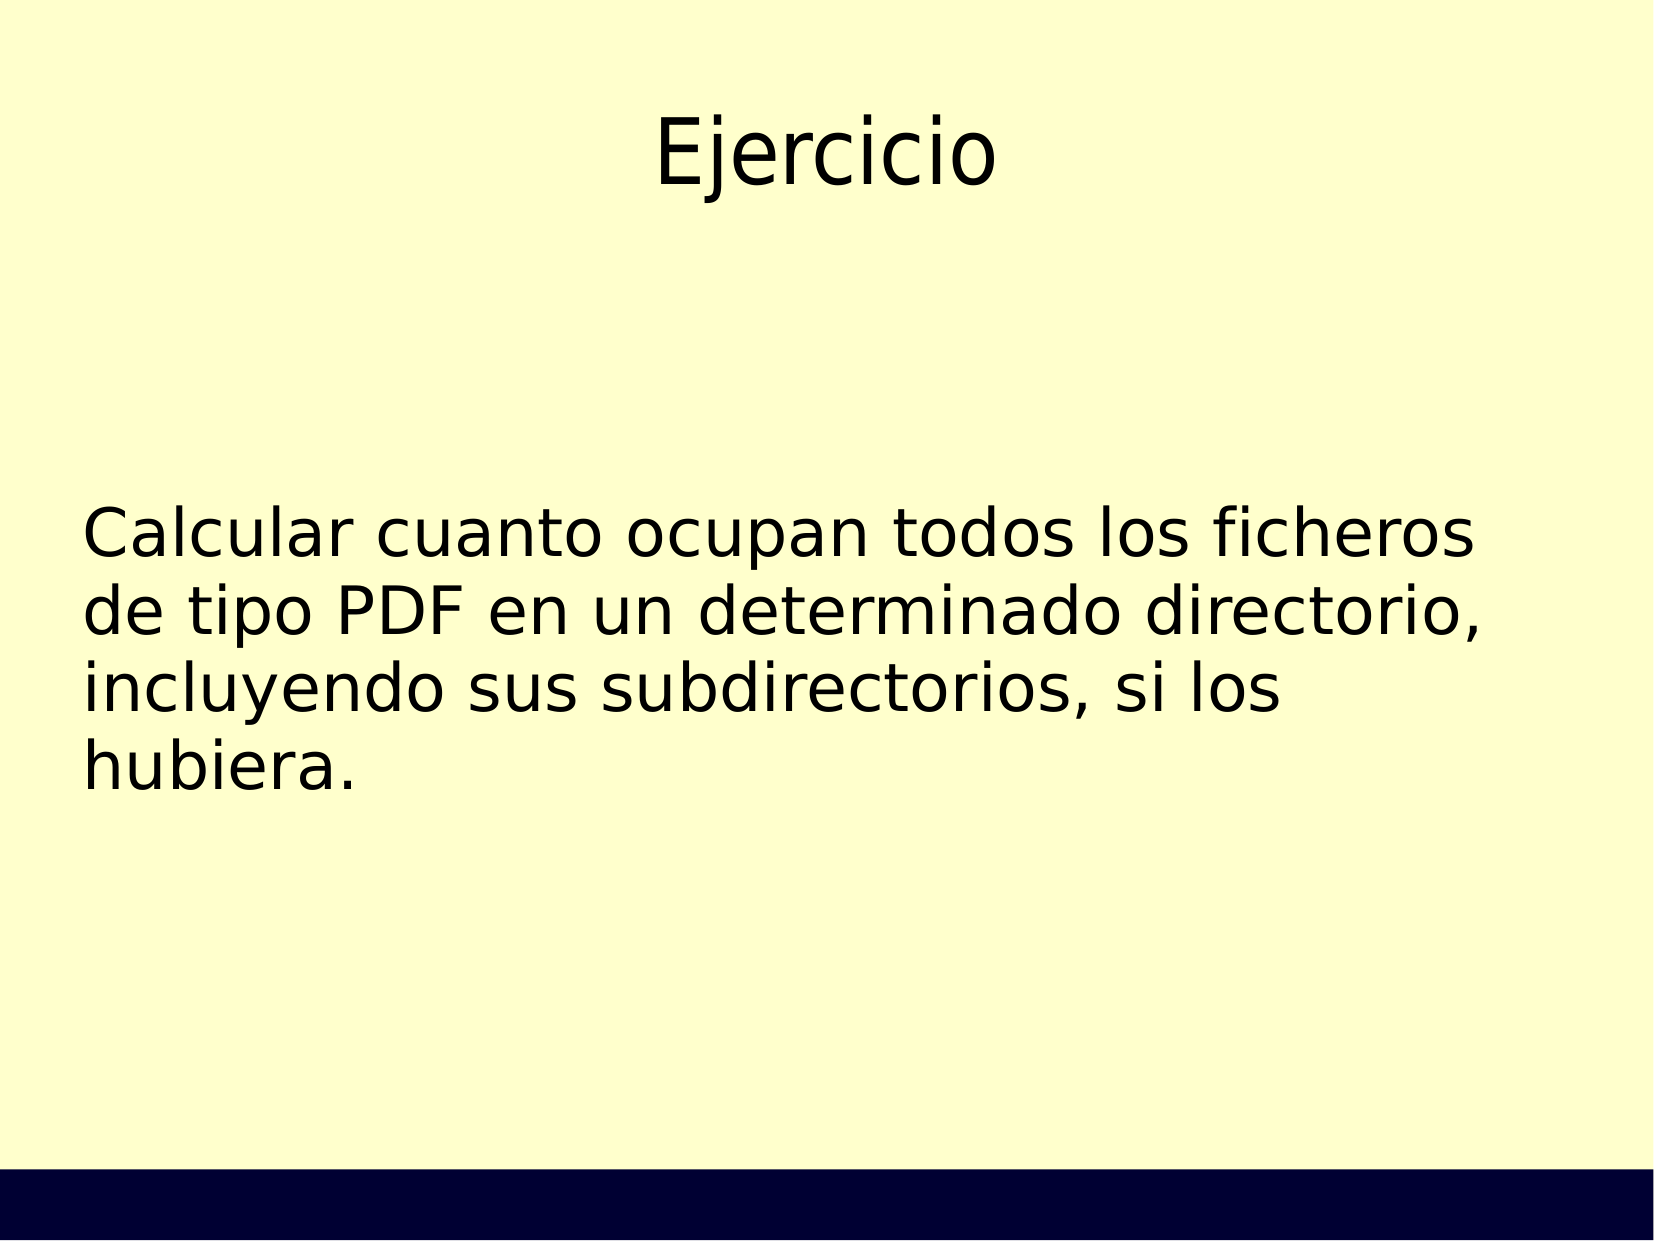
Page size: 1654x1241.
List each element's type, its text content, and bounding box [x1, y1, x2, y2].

list Calcular cuanto ocupan todos los ficheros de tipo PDF en un determinado directorio, incluyendo sus subdirectorios, si los hubiera. [82, 290, 1538, 1010]
title Ejercicio [82, 49, 1571, 257]
